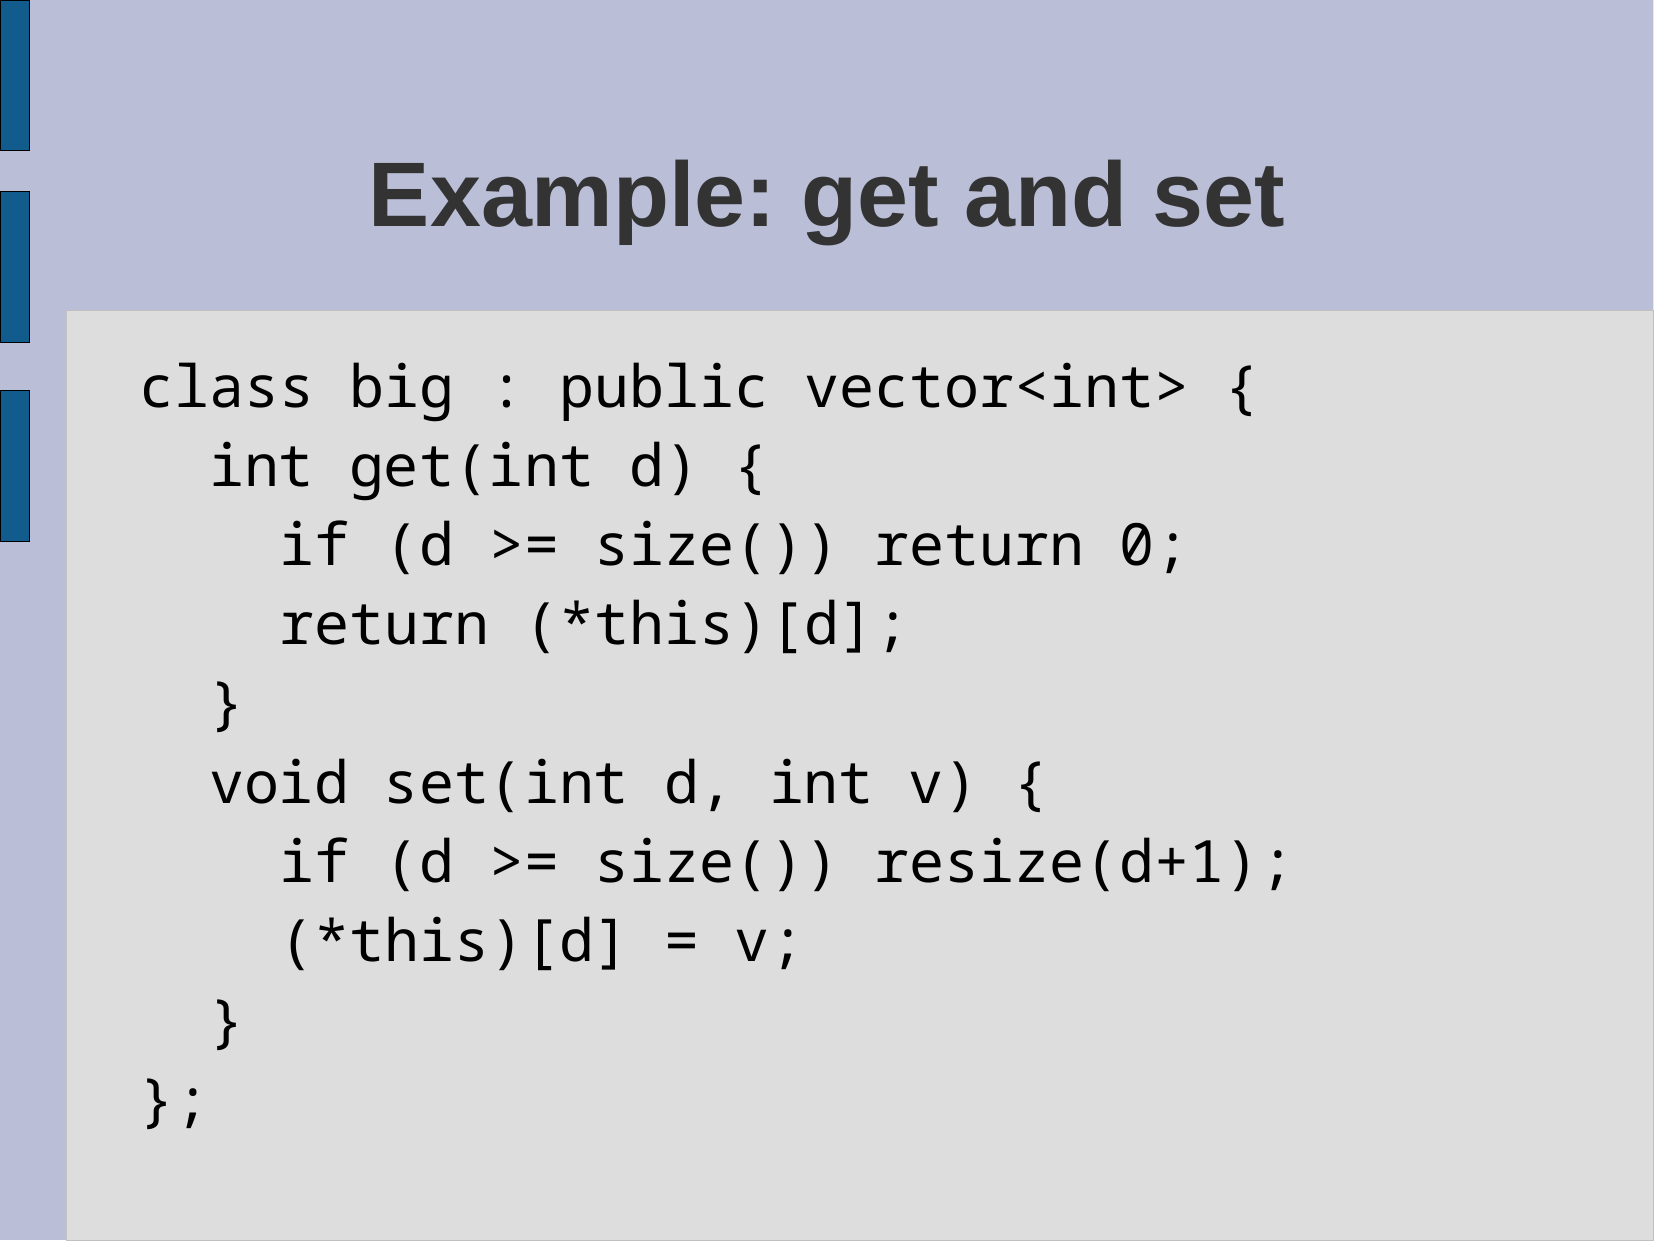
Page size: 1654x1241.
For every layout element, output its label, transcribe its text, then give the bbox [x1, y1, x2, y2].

title Example: get and set [121, 98, 1534, 291]
list class big : public vector<int> { int get(int d) { if (d >= size()) return 0; return (*this)[d]; } void set(int d, int v) { if (d >= size()) resize(d+1); (*this)[d] = v; } }; [121, 344, 1534, 1112]
